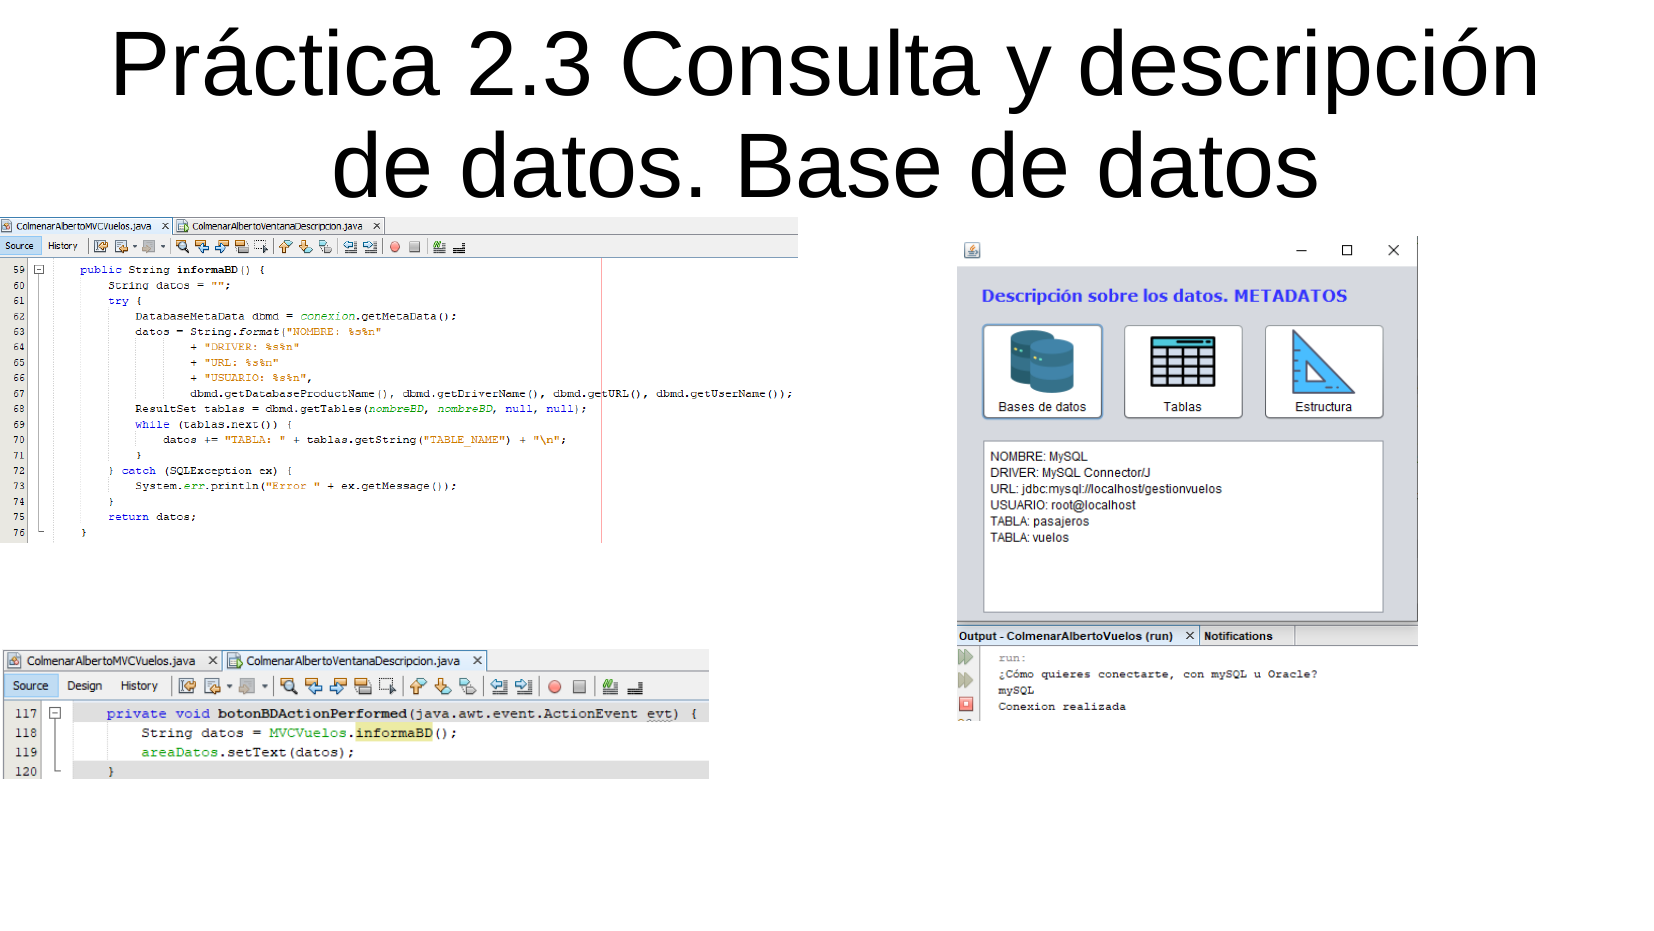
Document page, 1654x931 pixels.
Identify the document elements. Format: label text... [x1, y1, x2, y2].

picture [0, 217, 798, 543]
title Práctica 2.3 Consulta y descripción de datos. Base de datos [82, 12, 1571, 218]
picture [2, 649, 709, 780]
picture [957, 236, 1418, 721]
